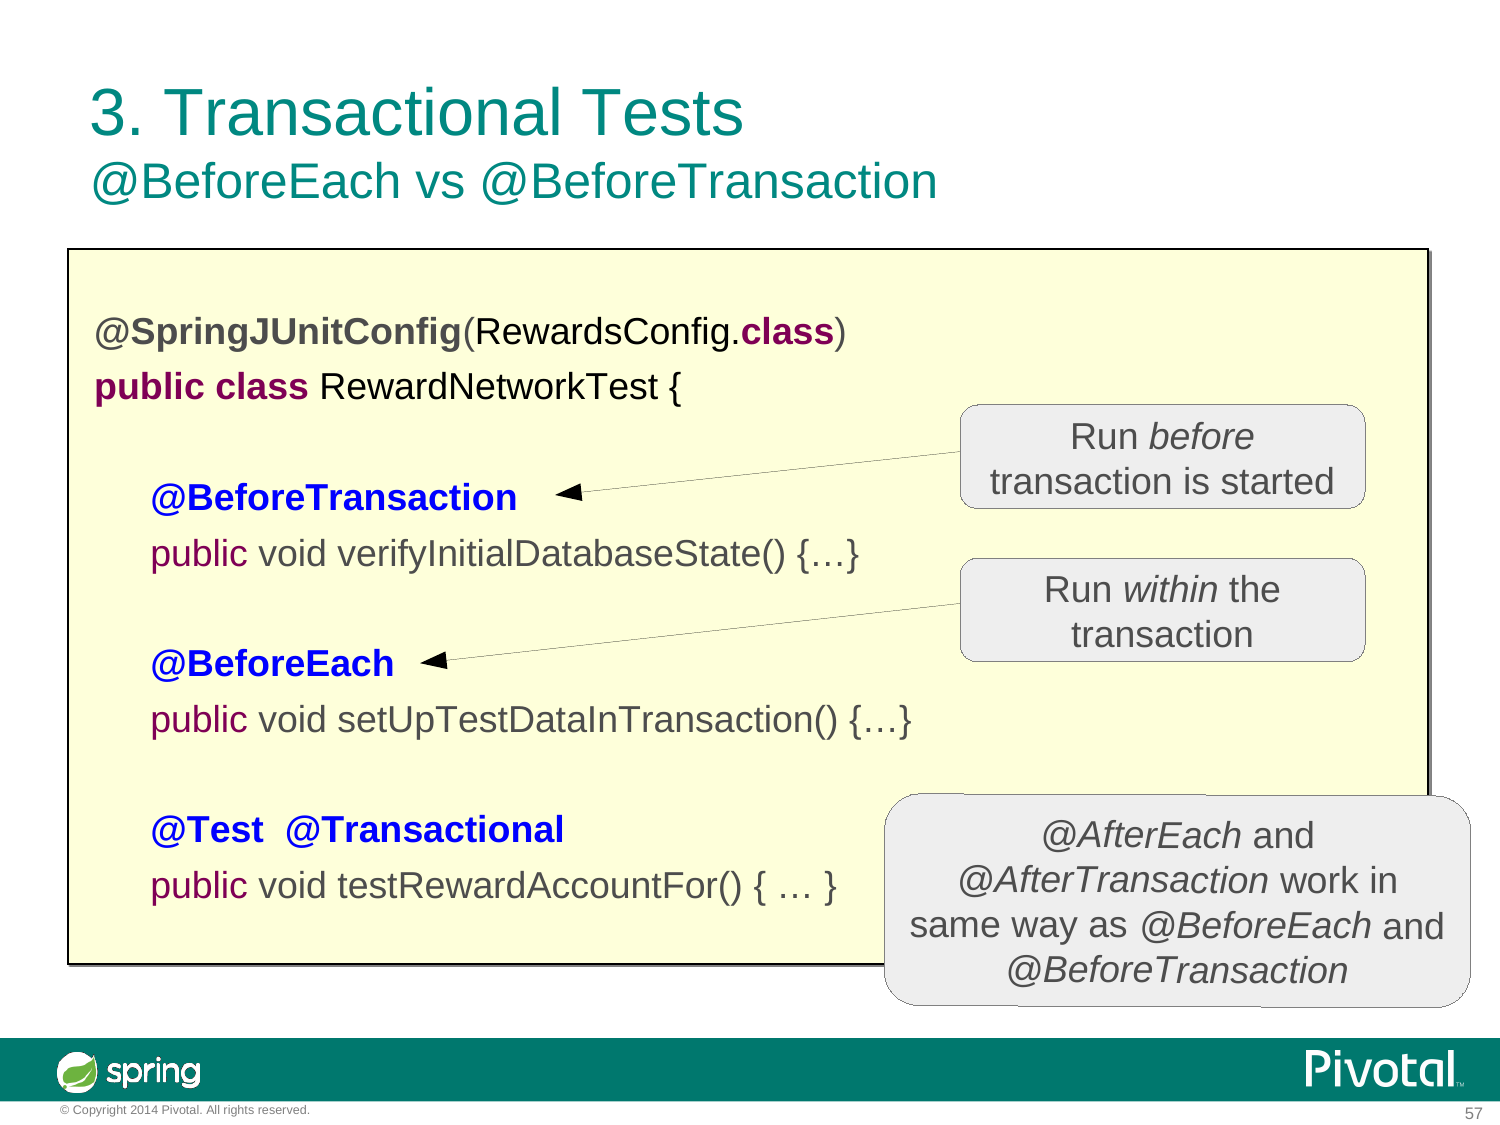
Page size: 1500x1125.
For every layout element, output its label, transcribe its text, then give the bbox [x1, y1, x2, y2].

picture [32, 1041, 210, 1103]
text_box Run within the transaction [960, 558, 1366, 662]
picture [1306, 1050, 1464, 1087]
text_box @AfterEach and @AfterTransaction work in same way as @BeforeEach and @BeforeTransaction [884, 793, 1471, 1008]
title 3. Transactional Tests @BeforeEach vs @BeforeTransaction [75, 45, 1426, 233]
text_box @SpringJUnitConfig(RewardsConfig.class) public class RewardNetworkTest { @BeforeTransaction public void verifyInitialDatabaseState() {…} @BeforeEach public void setUpTestDataInTransaction() {…} @Test @Transactional public void testRewardAccountFor() { … } [67, 249, 1429, 964]
text_box Run before transaction is started [960, 404, 1366, 509]
